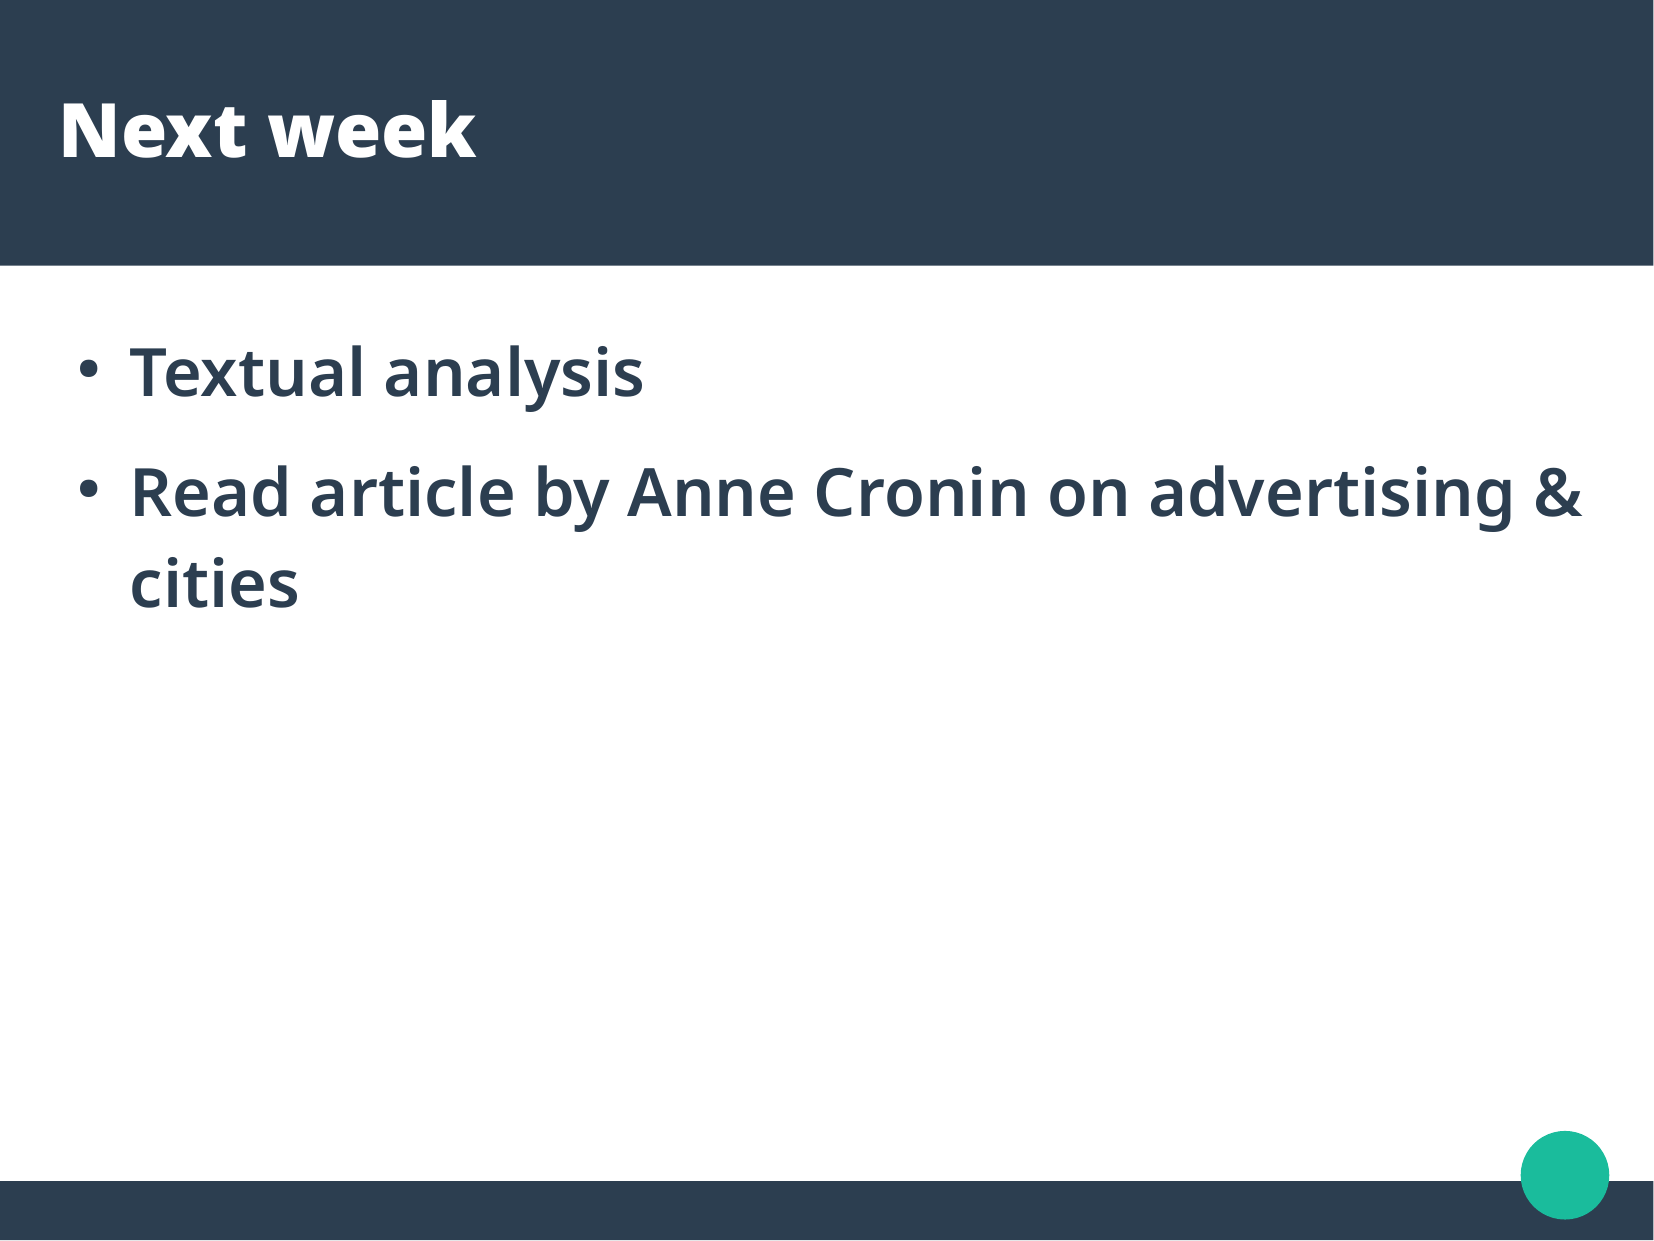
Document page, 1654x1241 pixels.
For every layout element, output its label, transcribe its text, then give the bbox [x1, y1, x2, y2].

list Textual analysis Read article by Anne Cronin on advertising & cities [59, 324, 1595, 1152]
title Next week [59, 49, 1595, 207]
